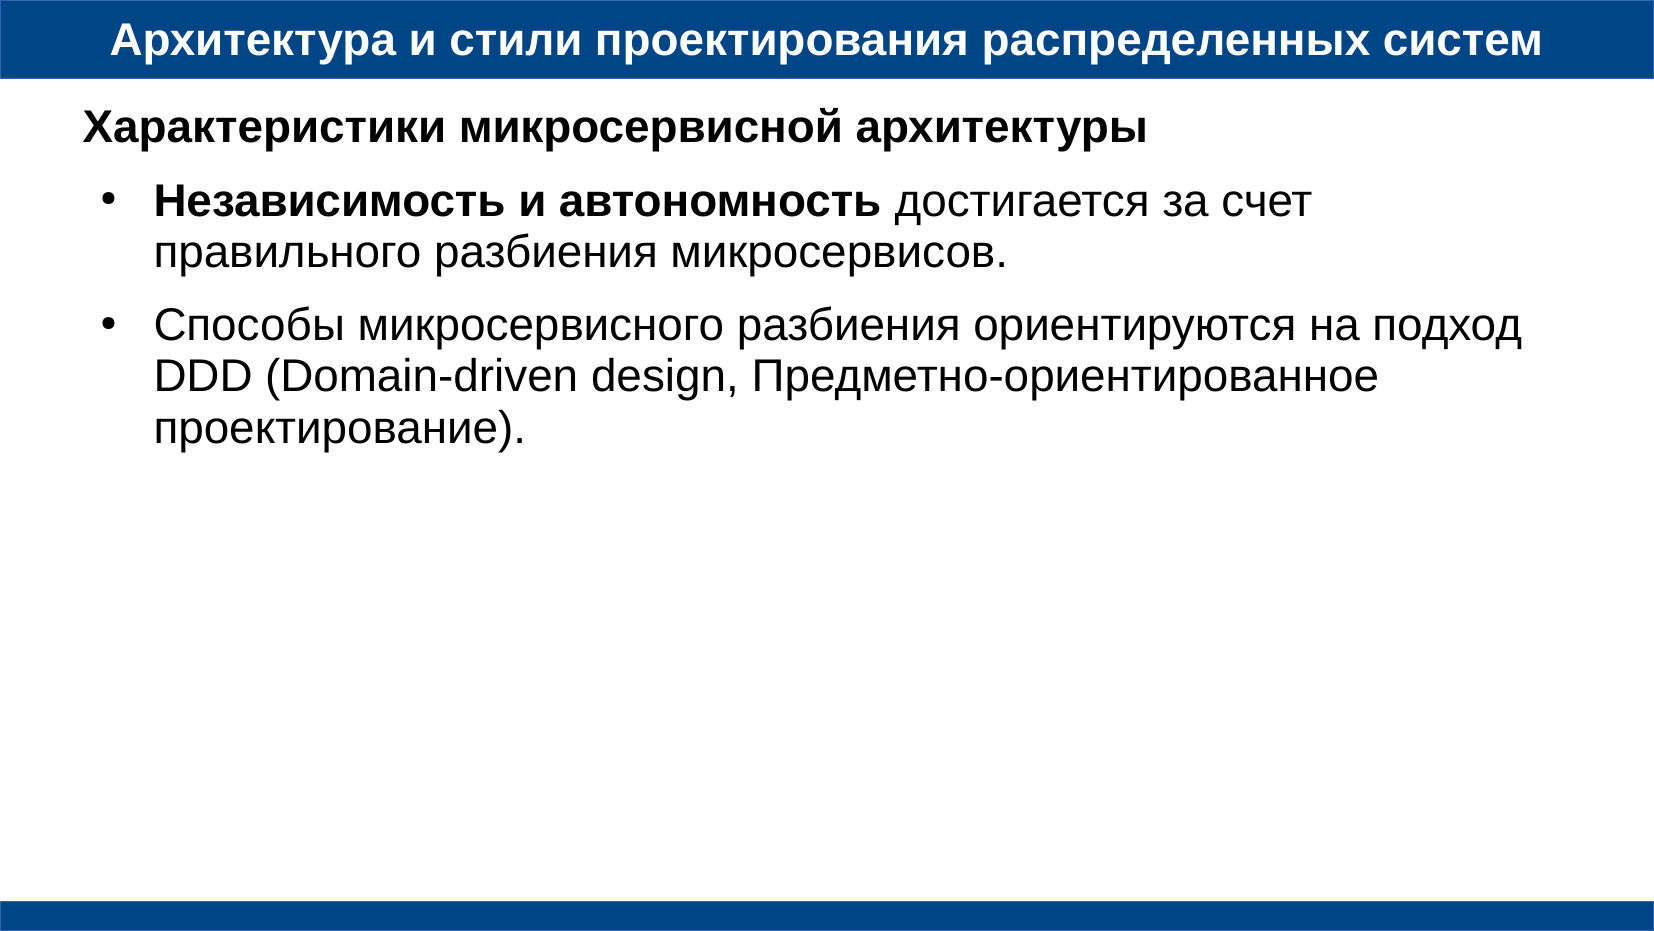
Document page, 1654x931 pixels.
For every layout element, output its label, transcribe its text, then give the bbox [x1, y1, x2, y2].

list Характеристики микросервисной архитектуры Независимость и автономность достигается за счет правильного разбиения микросервисов. Способы микросервисного разбиения ориентируются на подход DDD (Domain-driven design, Предметно-ориентированное проектирование). [82, 101, 1571, 641]
title Архитектура и стили проектирования распределенных систем [0, 0, 1654, 79]
